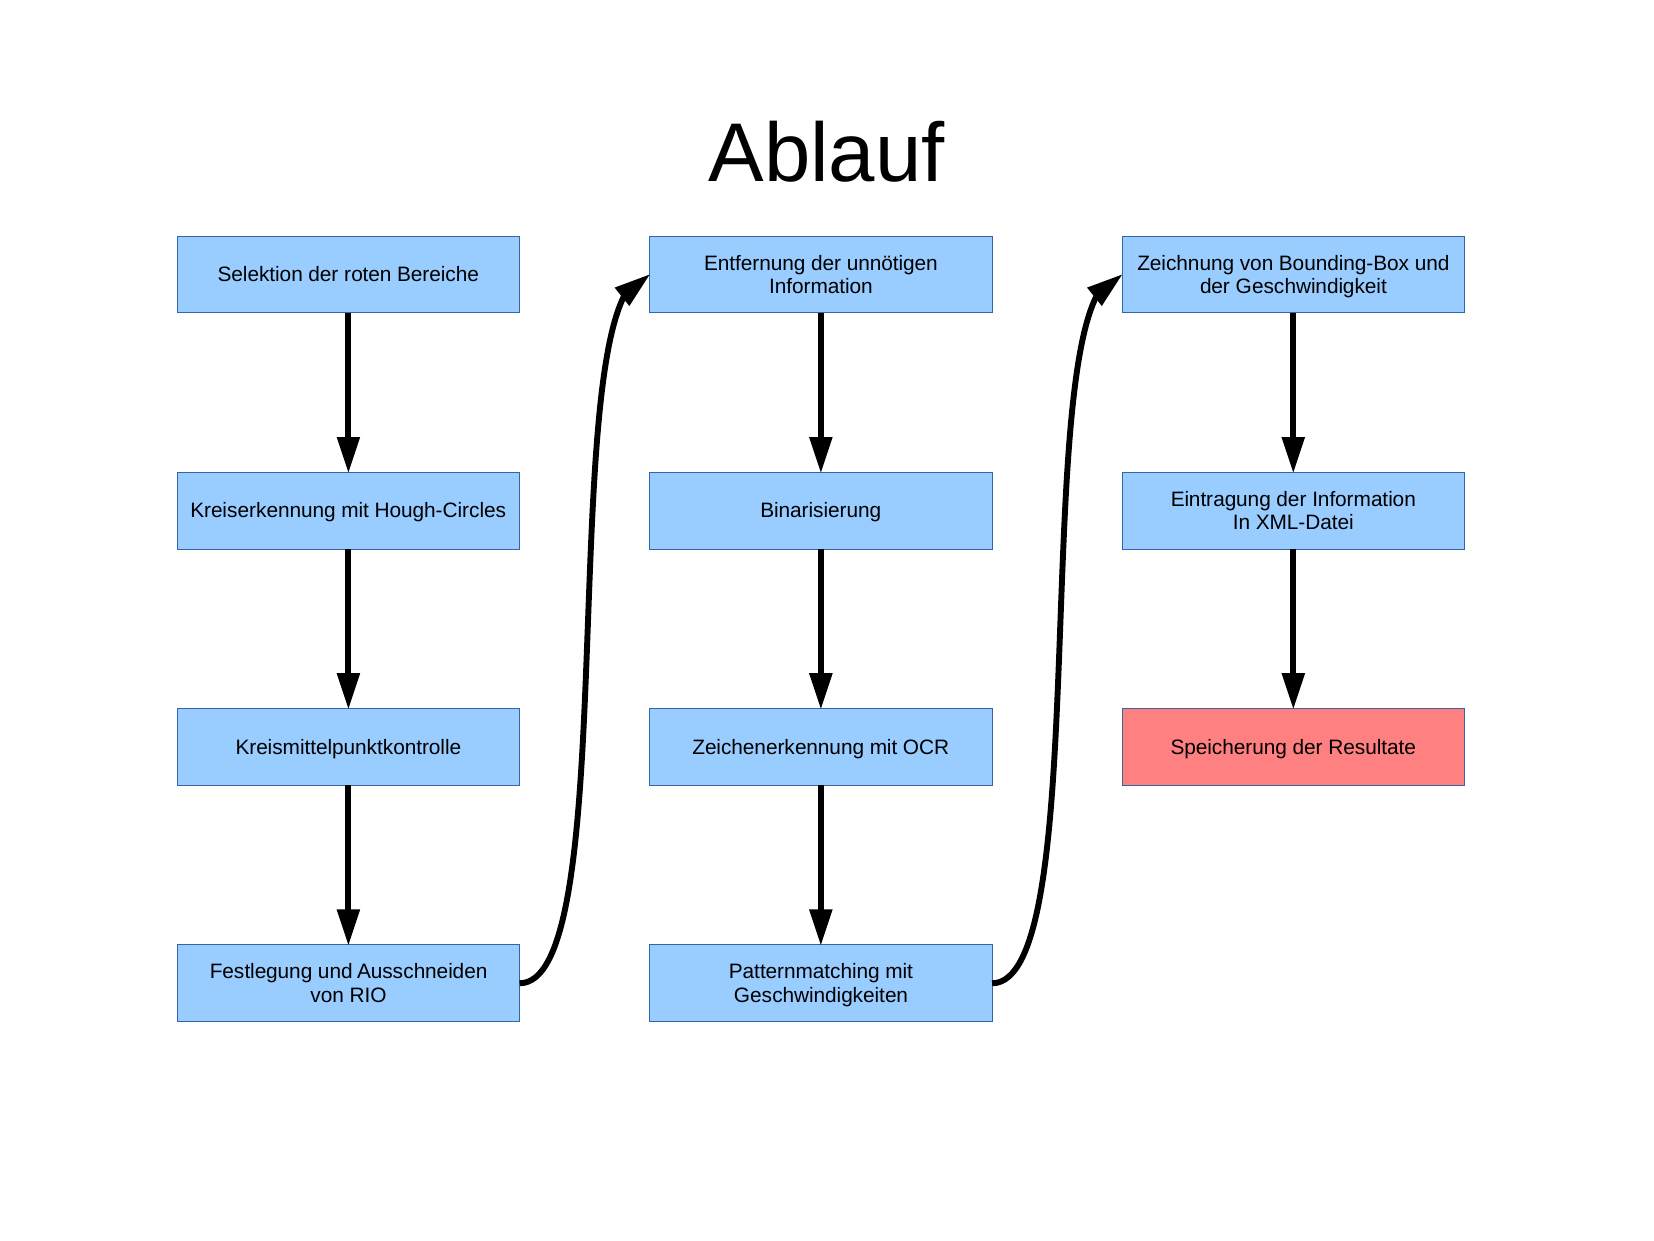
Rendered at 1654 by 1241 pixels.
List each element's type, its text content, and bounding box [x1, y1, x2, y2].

title Ablauf [82, 49, 1571, 257]
text_box Entfernung der unnötigen Information [649, 236, 993, 313]
text_box Selektion der roten Bereiche [177, 236, 520, 313]
text_box Festlegung und Ausschneiden von RIO [177, 944, 520, 1022]
text_box Zeichenerkennung mit OCR [649, 708, 993, 786]
text_box Kreismittelpunktkontrolle [177, 708, 520, 786]
text_box Zeichnung von Bounding-Box und der Geschwindigkeit [1122, 236, 1465, 313]
text_box Eintragung der Information In XML-Datei [1122, 472, 1465, 550]
text_box Binarisierung [649, 472, 993, 550]
text_box Patternmatching mit Geschwindigkeiten [649, 944, 993, 1022]
text_box Kreiserkennung mit Hough-Circles [177, 472, 520, 550]
text_box Speicherung der Resultate [1122, 708, 1465, 786]
